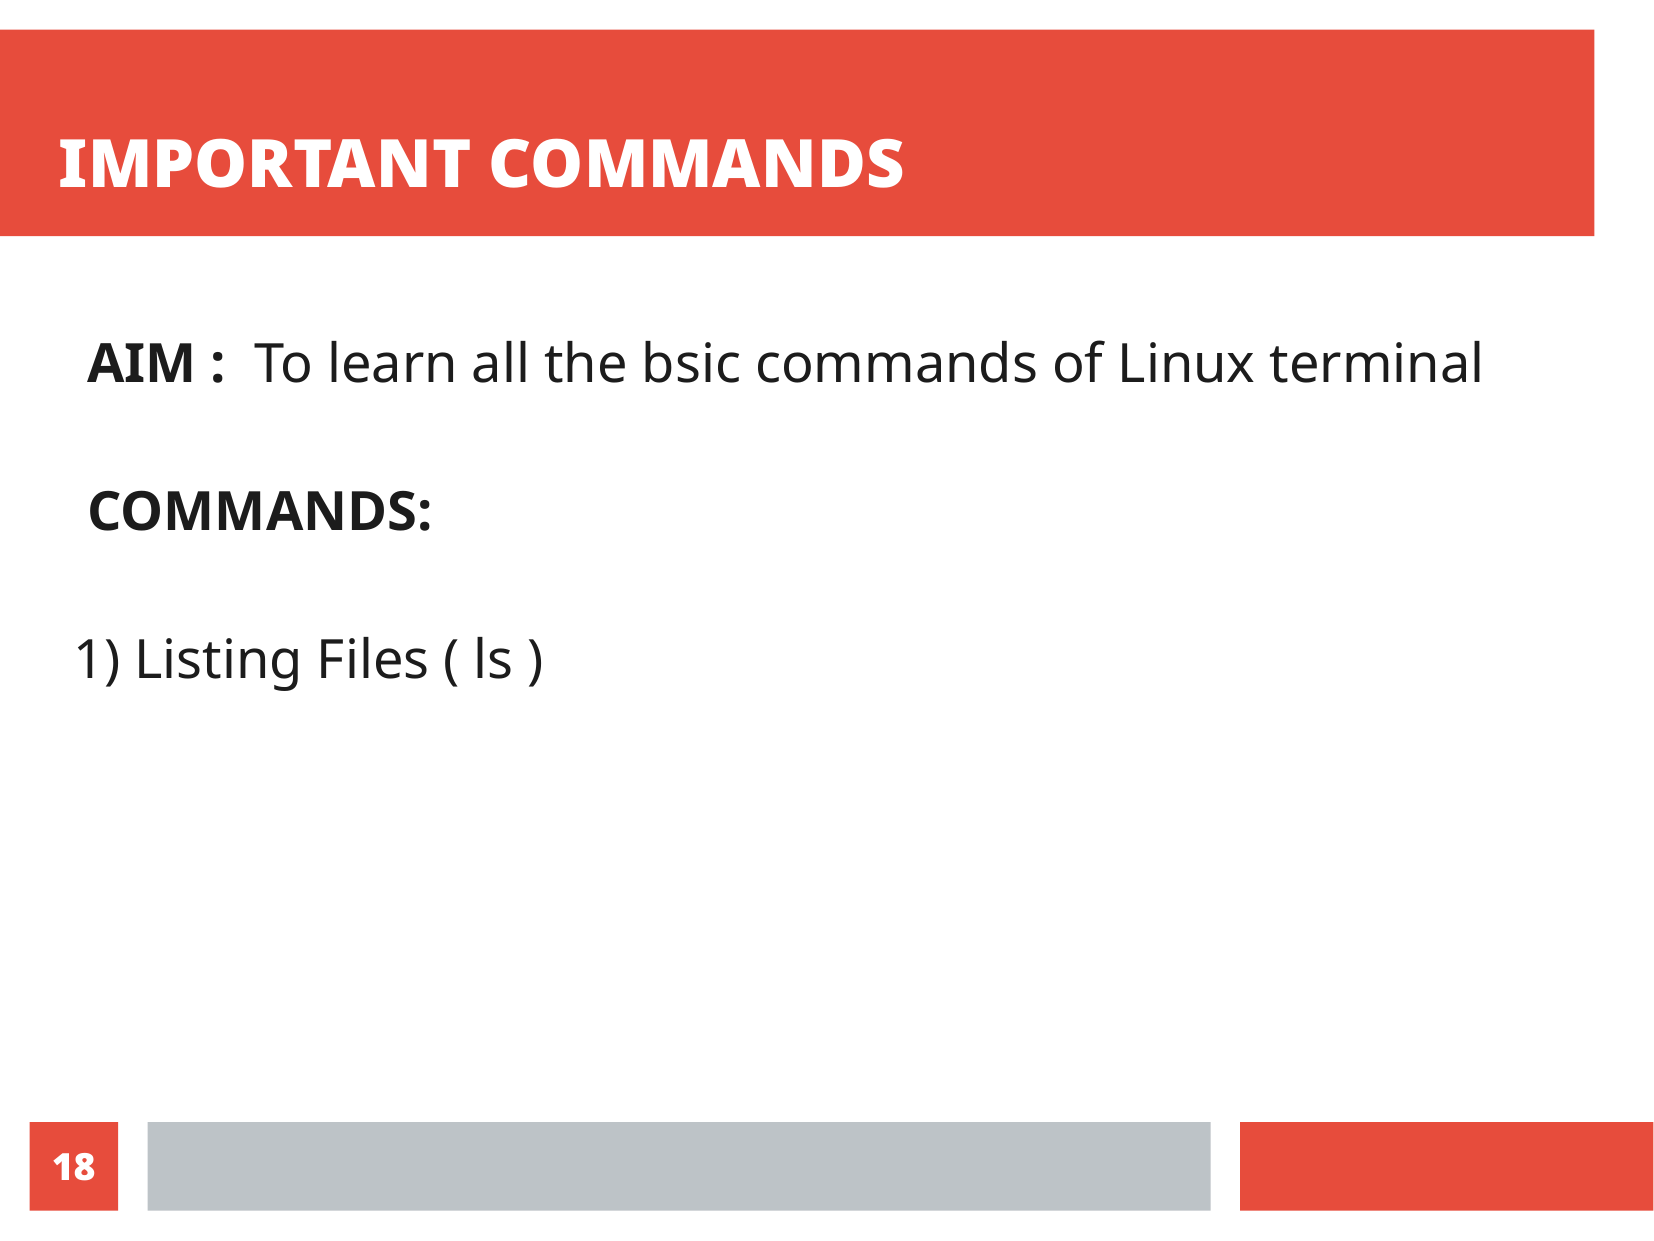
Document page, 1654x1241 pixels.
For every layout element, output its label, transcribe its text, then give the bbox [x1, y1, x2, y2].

subtitle AIM : To learn all the bsic commands of Linux terminal COMMANDS: 1) Listing Files ( ls ) [59, 324, 1565, 1093]
title IMPORTANT COMMANDS [59, 59, 1595, 207]
